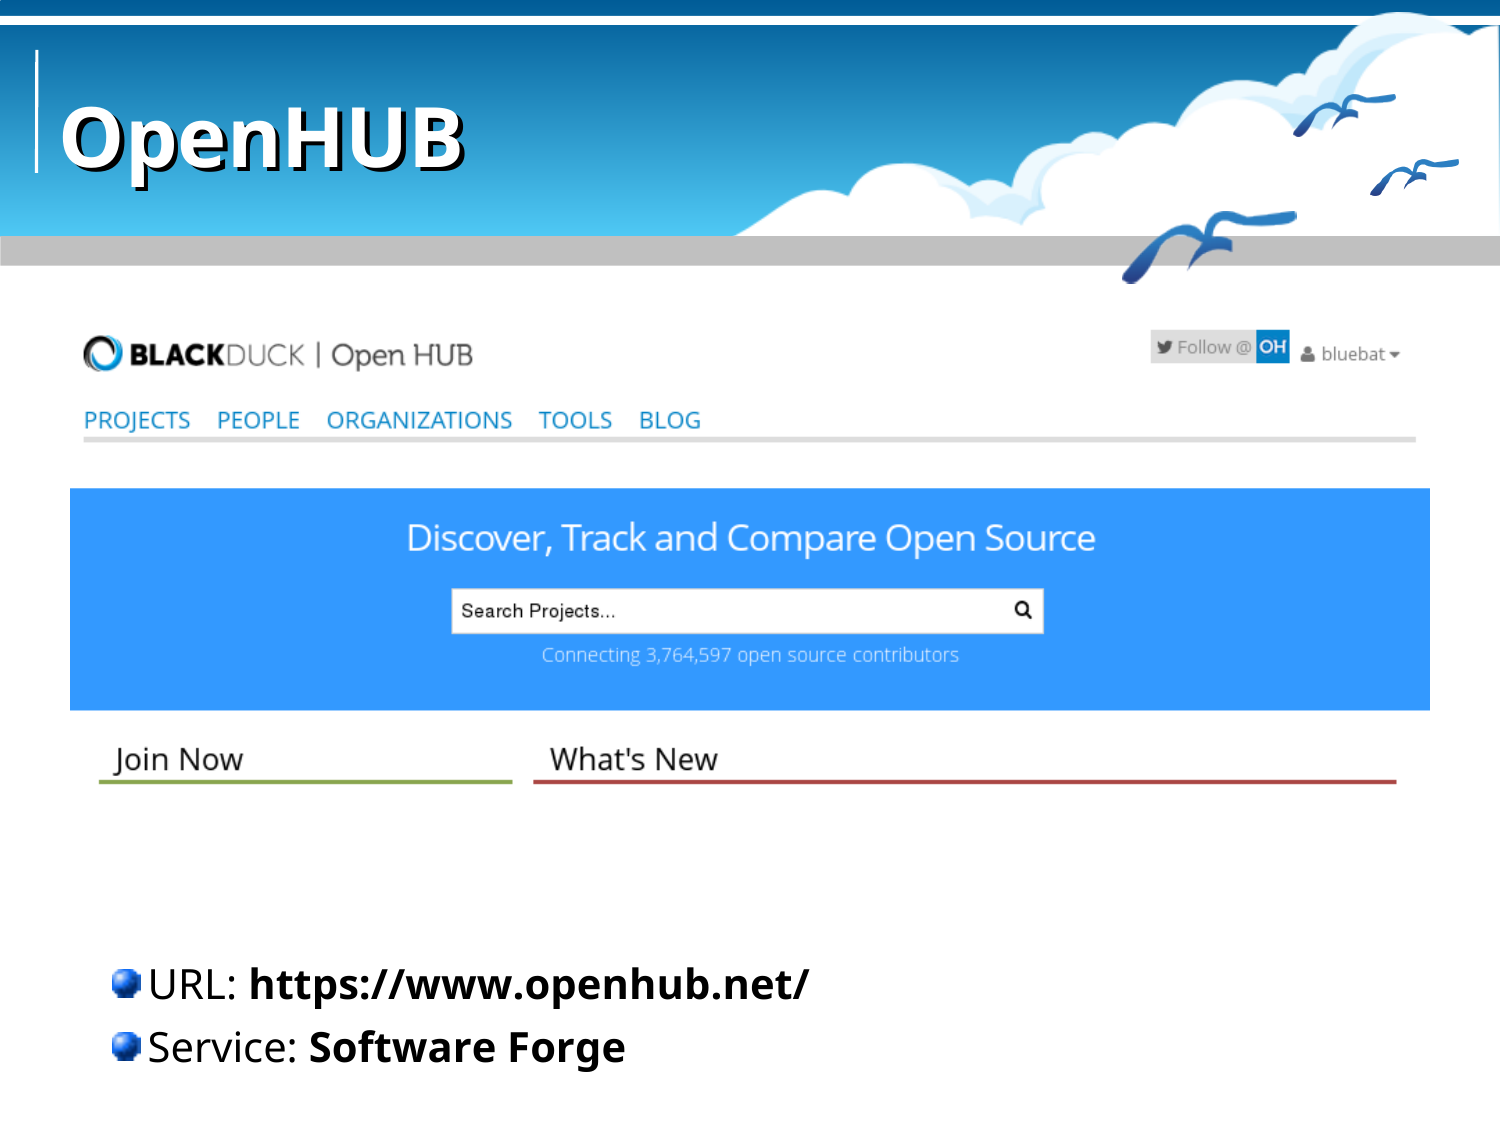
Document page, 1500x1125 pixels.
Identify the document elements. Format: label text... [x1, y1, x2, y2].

picture [112, 1053, 141, 1061]
picture [70, 312, 1430, 794]
picture [730, 12, 1500, 284]
title OpenHUB [59, 86, 1465, 186]
text_box URL: https://www.openhub.net/ Service: Software Forge [97, 947, 1422, 1053]
